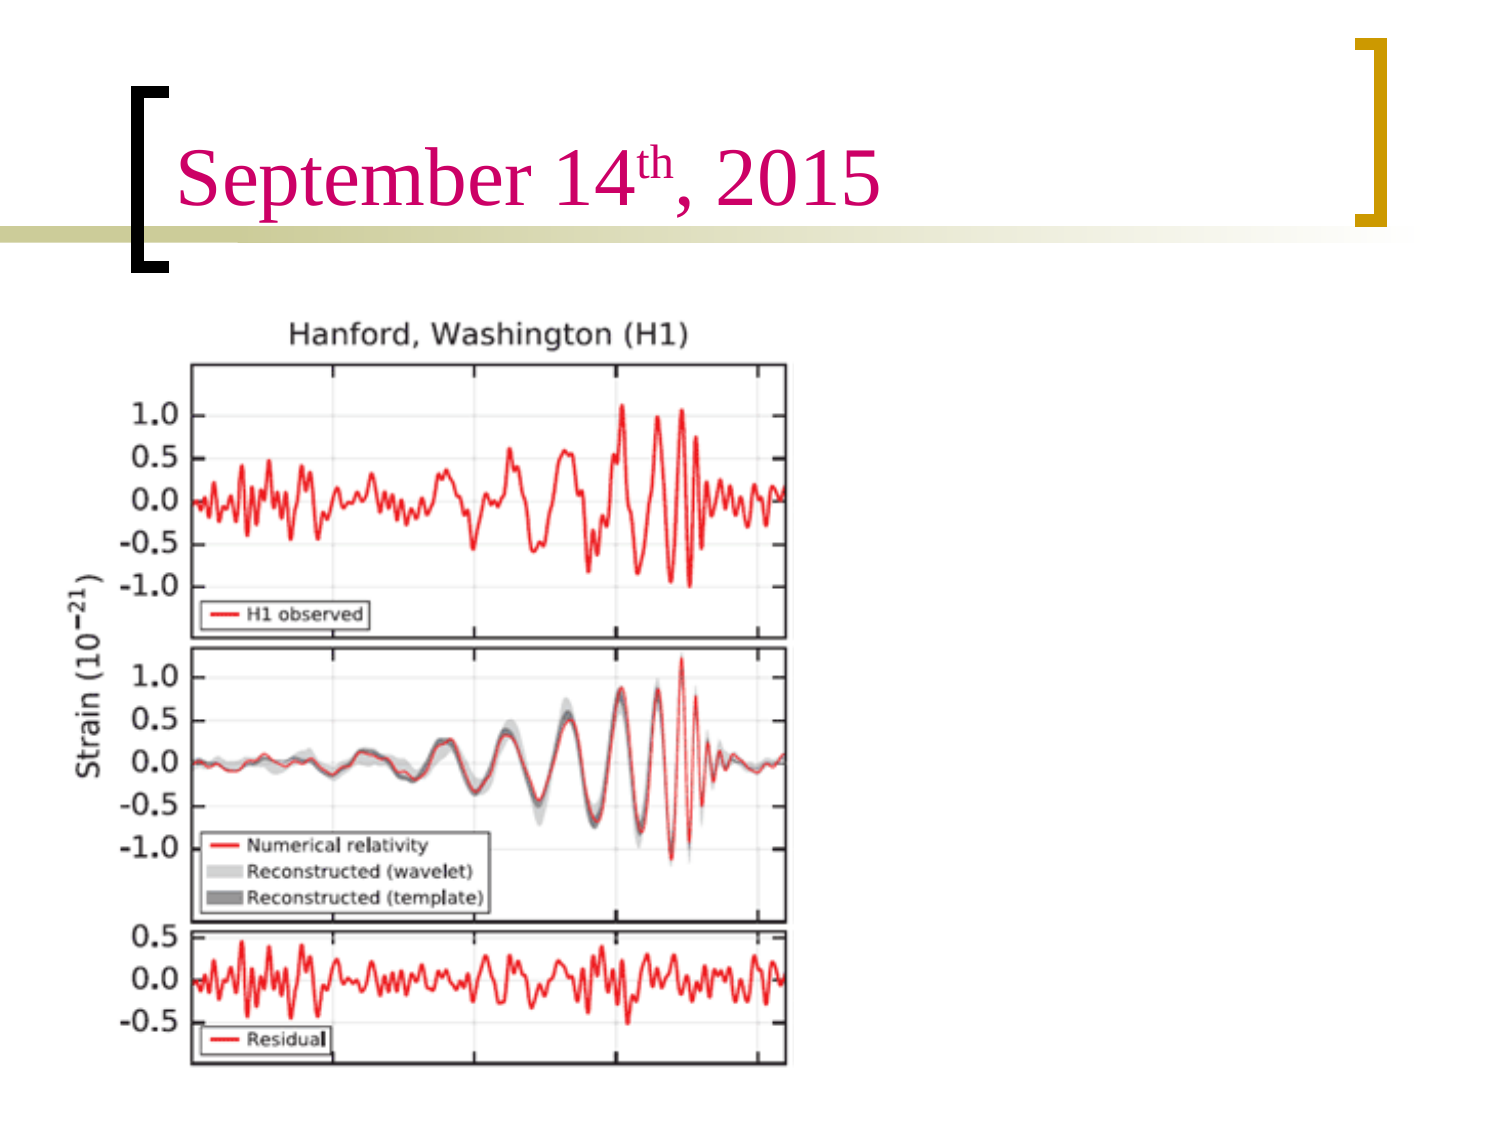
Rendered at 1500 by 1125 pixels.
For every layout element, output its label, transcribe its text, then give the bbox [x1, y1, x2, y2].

title September 14th, 2015 [160, 15, 1336, 247]
picture [0, 281, 794, 1081]
